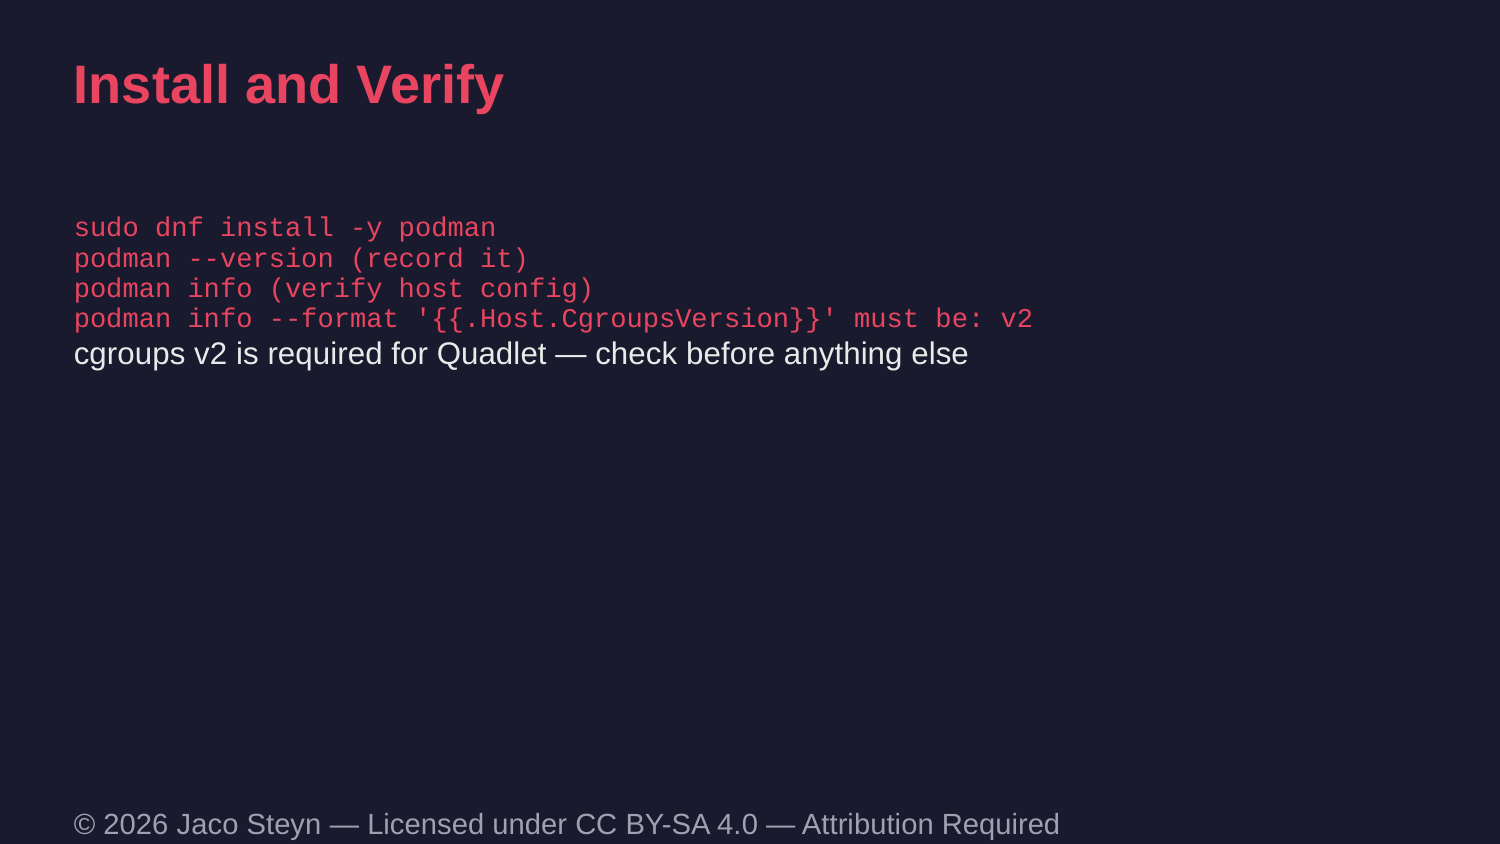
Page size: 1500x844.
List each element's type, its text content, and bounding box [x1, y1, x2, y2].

text_box © 2026 Jaco Steyn — Licensed under CC BY-SA 4.0 — Attribution Required [59, 800, 1441, 836]
title Install and Verify [59, 47, 1441, 166]
text_box sudo dnf install -y podman podman --version (record it) podman info (verify host config) podman info --format '{{.Host.CgroupsVersion}}' must be: v2 cgroups v2 is required for Quadlet — check before anything else [59, 206, 1441, 798]
